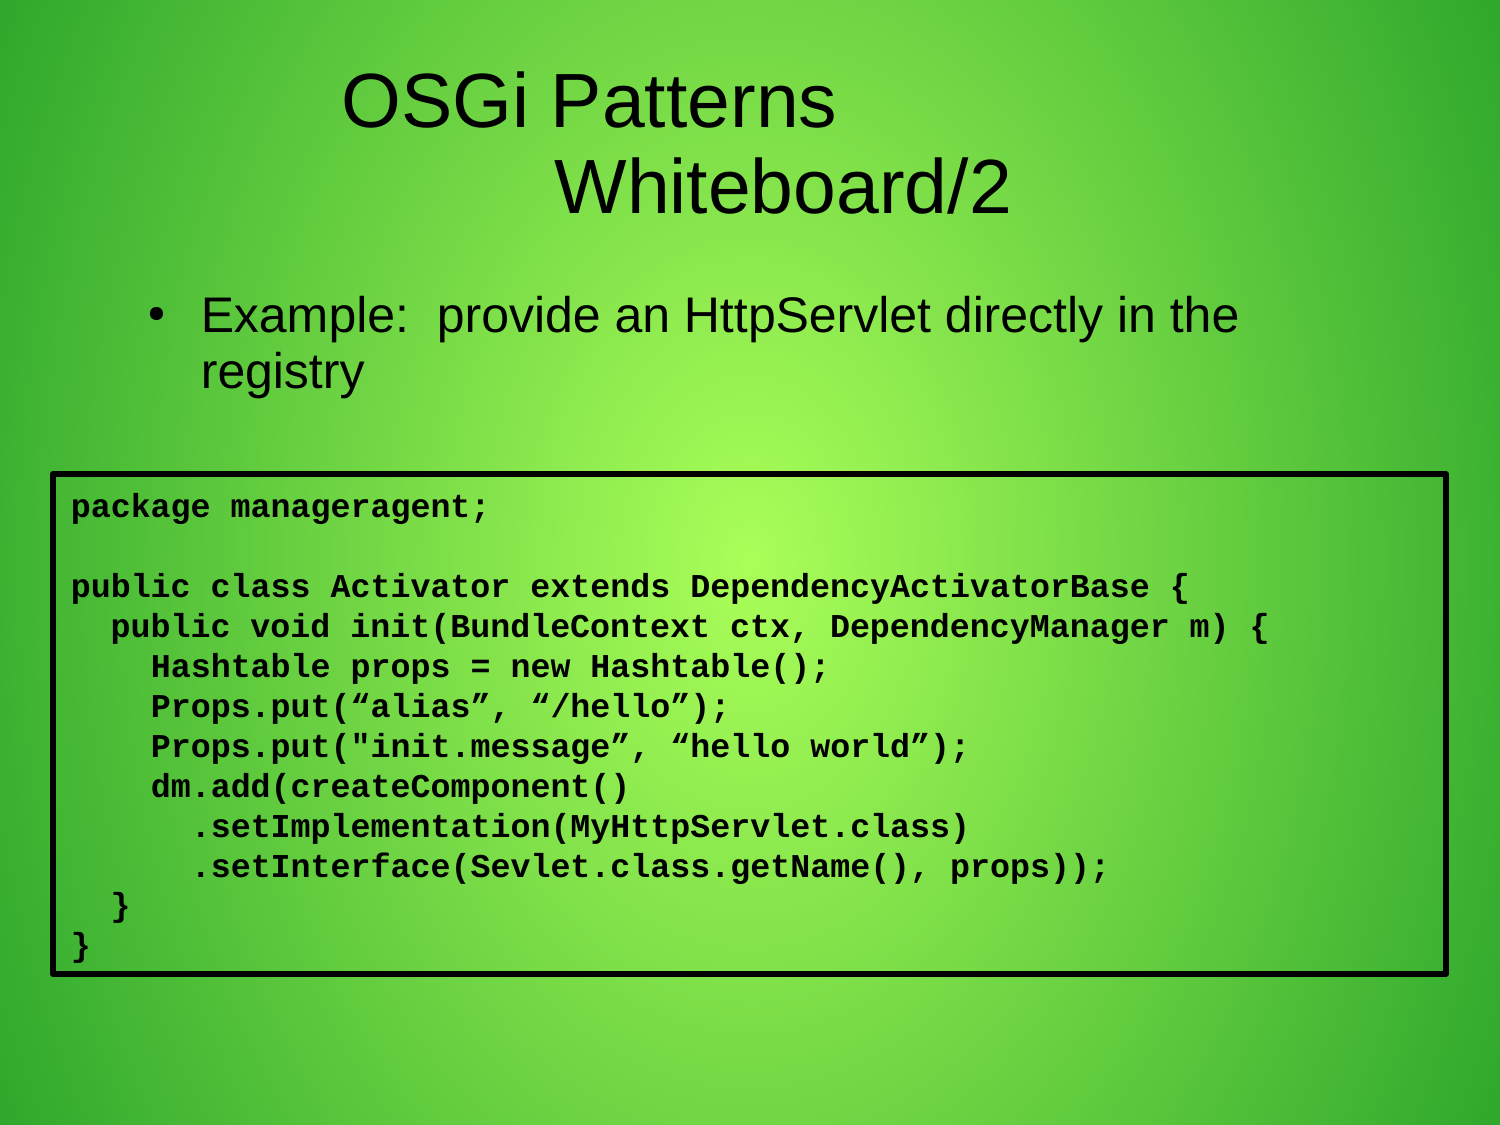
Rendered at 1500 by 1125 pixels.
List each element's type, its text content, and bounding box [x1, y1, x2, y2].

text_box package manageragent; public class Activator extends DependencyActivatorBase { public void init(BundleContext ctx, DependencyManager m) { Hashtable props = new Hashtable(); Props.put(“alias”, “/hello”); Props.put("init.message”, “hello world”); dm.add(createComponent() .setImplementation(MyHttpServlet.class) .setInterface(Sevlet.class.getName(), props)); } } [52, 474, 1446, 974]
list Example: provide an HttpServlet directly in the registry [115, 279, 1391, 471]
title OSGi Patterns Whiteboard/2 [112, 42, 1454, 246]
